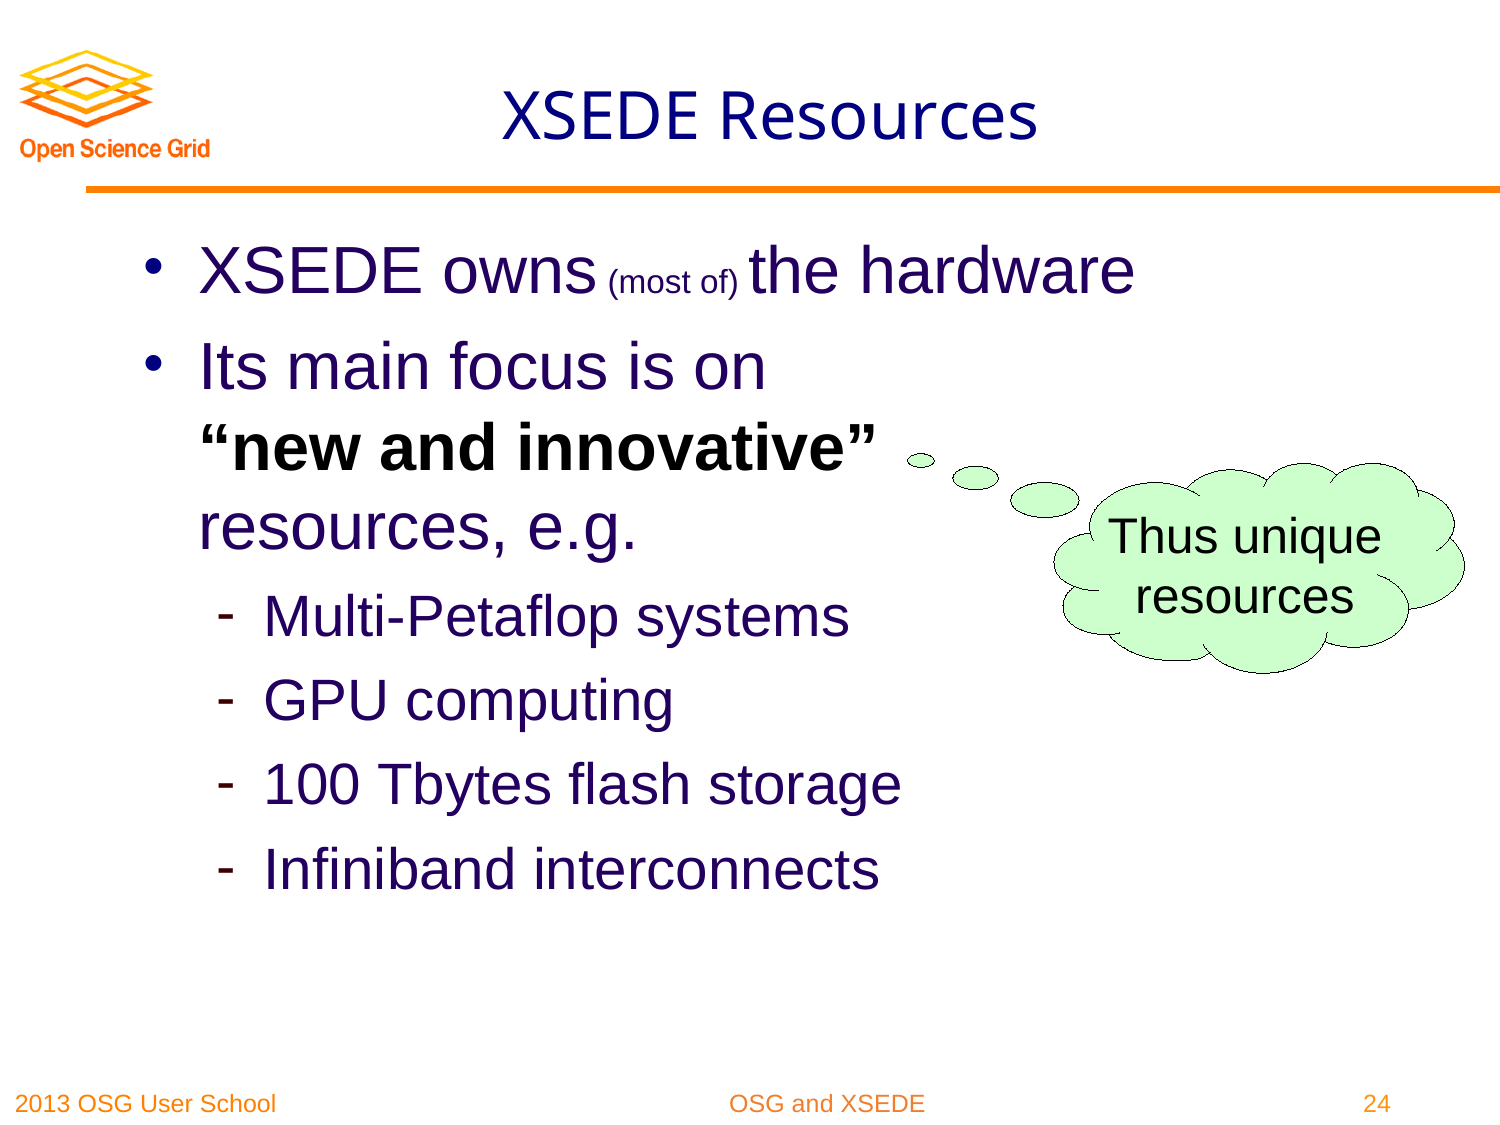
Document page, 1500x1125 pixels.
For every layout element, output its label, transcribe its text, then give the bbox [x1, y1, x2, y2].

title XSEDE Resources [201, 18, 1342, 207]
text_box Thus unique resources [1053, 463, 1465, 674]
list XSEDE owns (most of) the hardware Its main focus is on “new and innovative” resources, e.g. Multi-Petaflop systems GPU computing 100 Tbytes flash storage Infiniband interconnects [127, 218, 1403, 1036]
text_box Thus unique resources [952, 466, 999, 490]
text_box Thus unique resources [1010, 482, 1080, 518]
text_box Thus unique resources [907, 453, 935, 468]
picture [0, 27, 201, 179]
